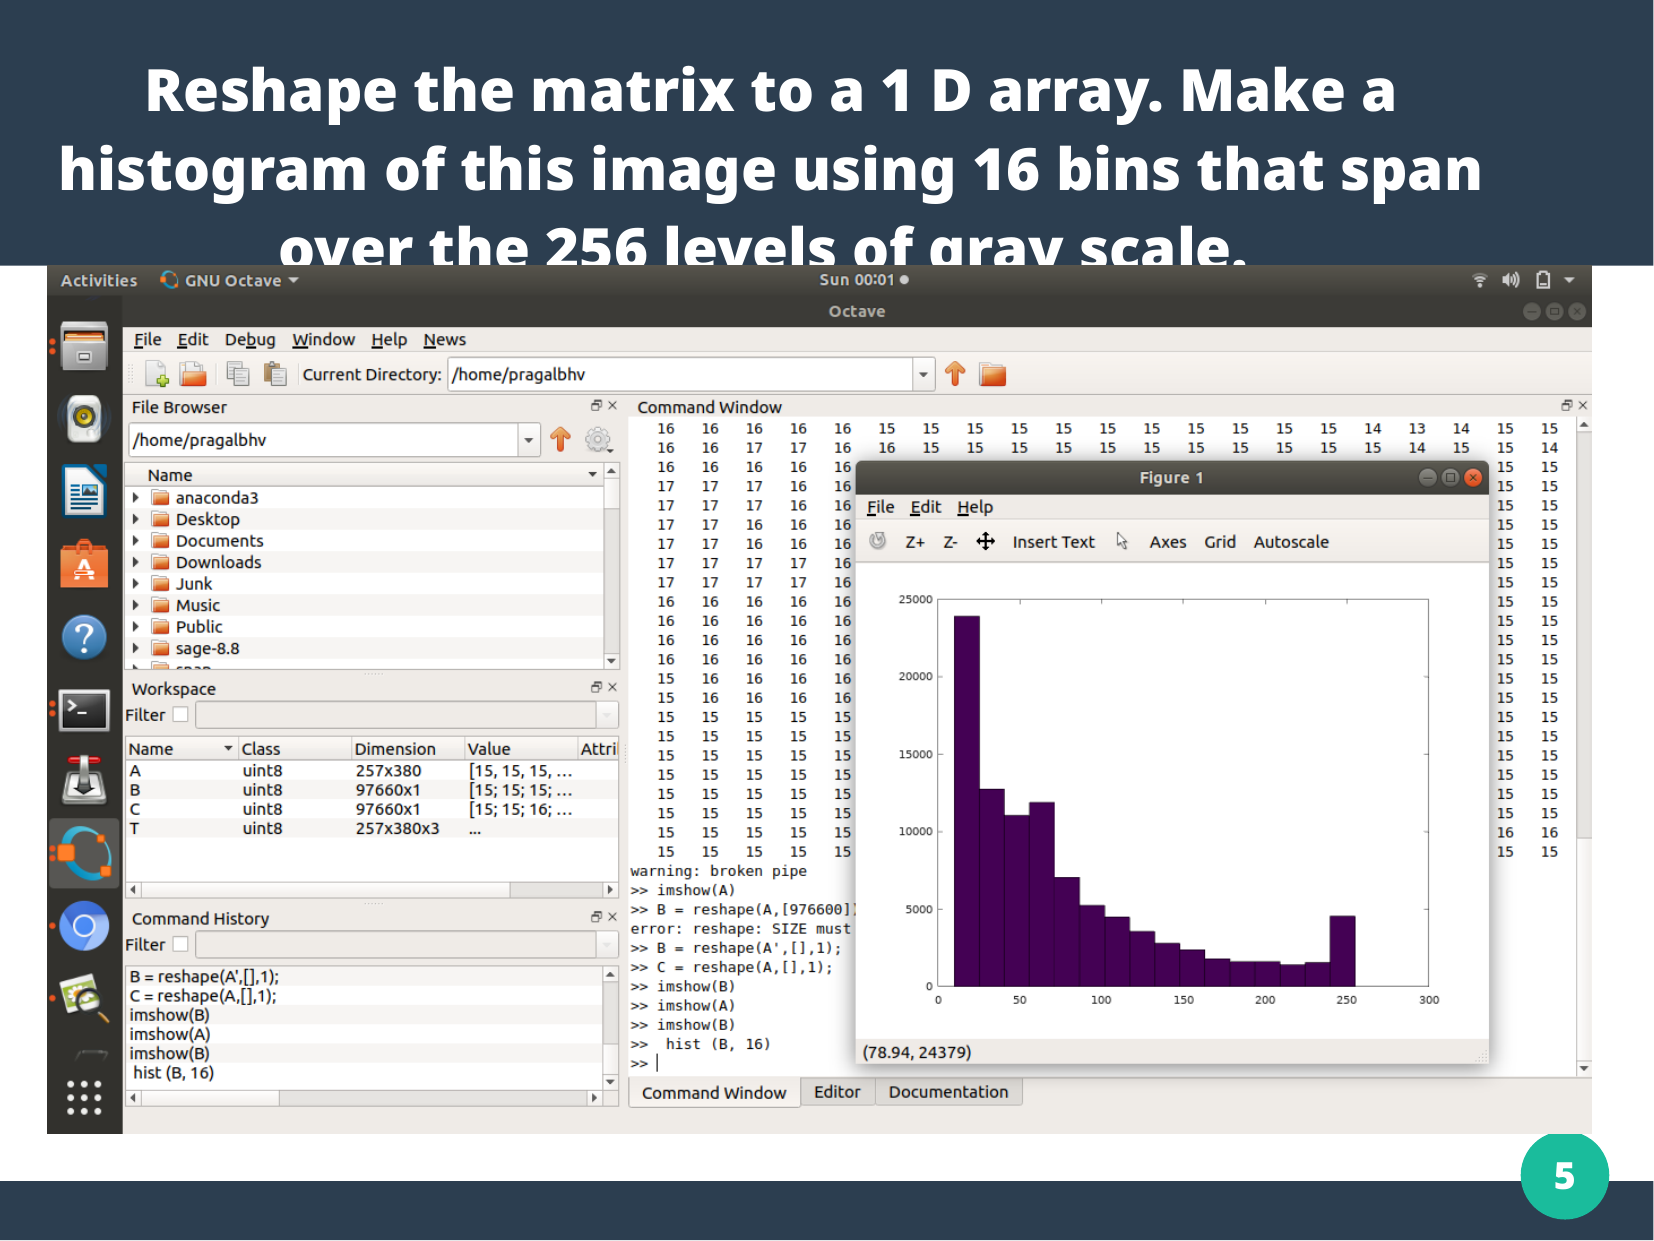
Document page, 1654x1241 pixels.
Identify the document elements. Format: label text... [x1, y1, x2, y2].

title Reshape the matrix to a 1 D array. Make a histogram of this image using 16 bins that span over the 256 levels of gray scale. [59, 49, 1595, 207]
picture [47, 265, 1592, 1134]
